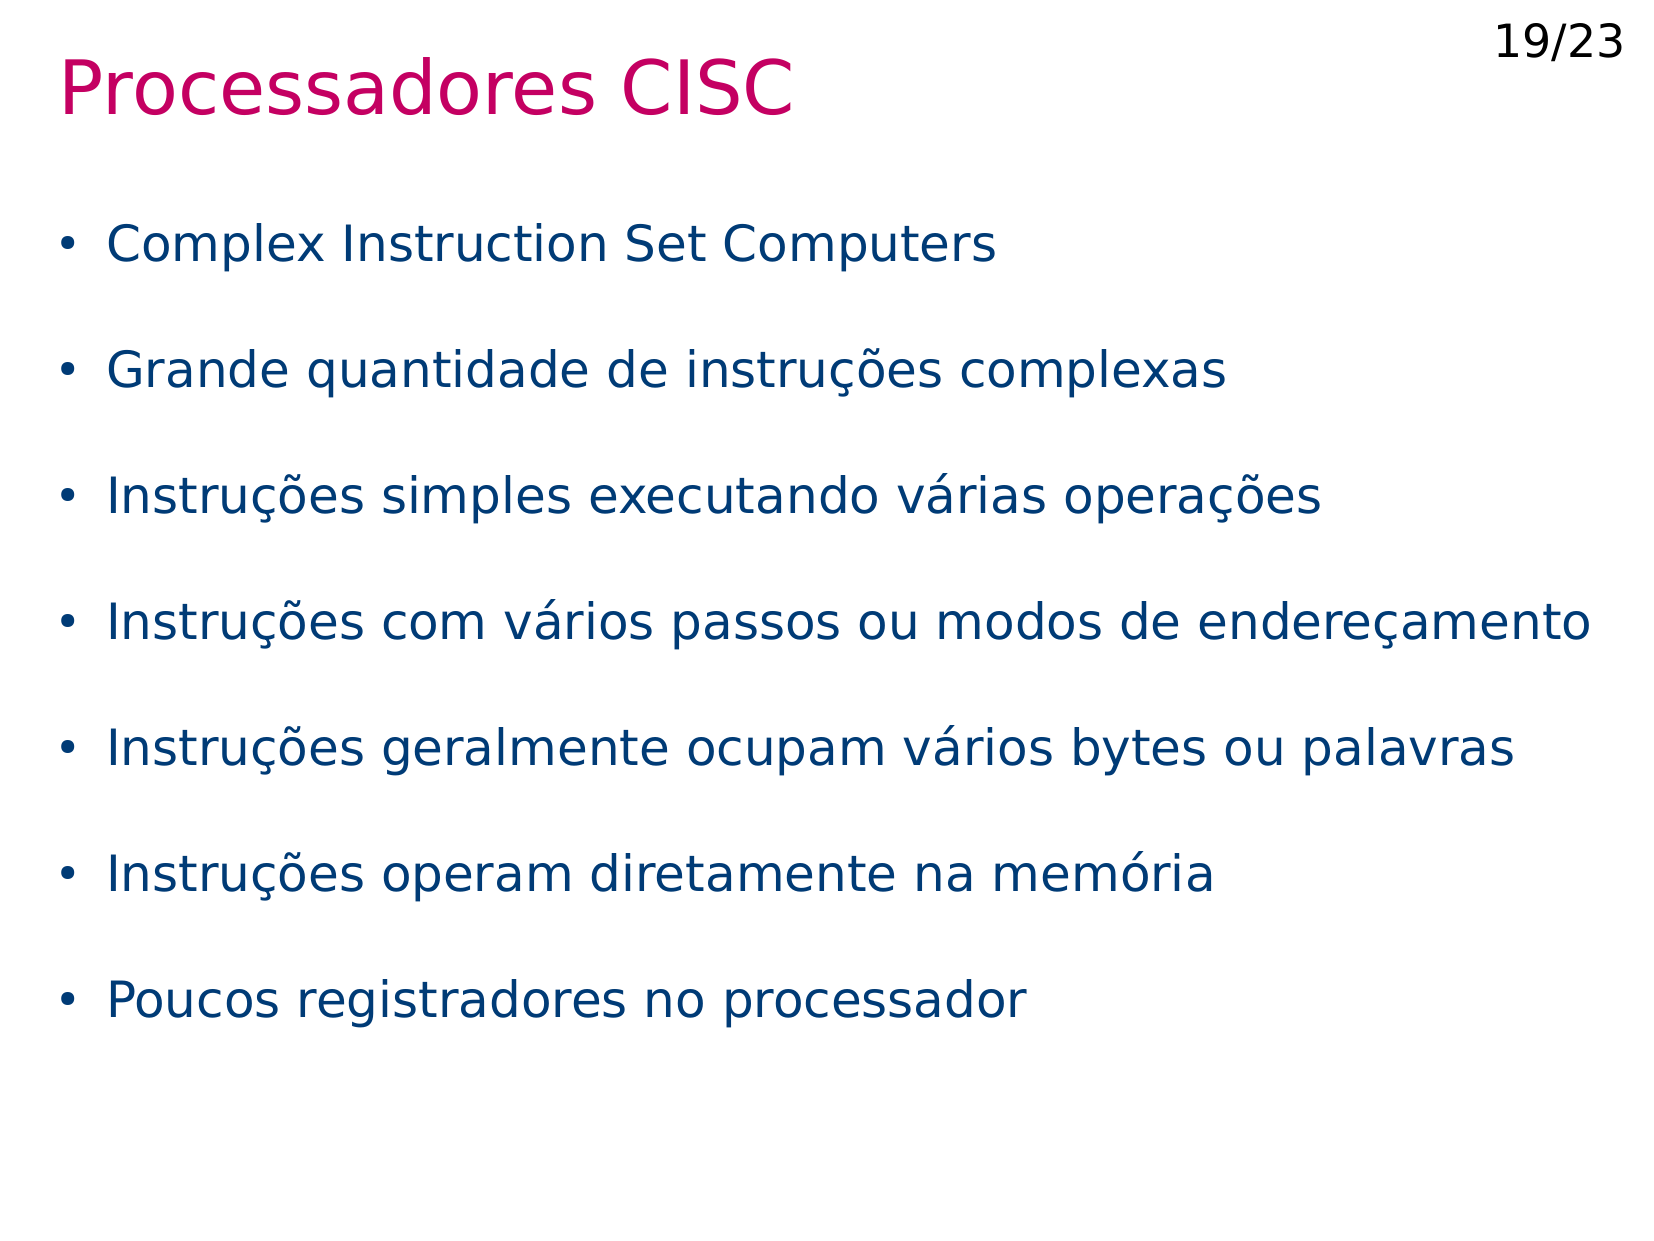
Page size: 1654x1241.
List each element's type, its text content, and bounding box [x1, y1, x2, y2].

title Processadores CISC [59, 1, 1625, 176]
list Complex Instruction Set Computers Grande quantidade de instruções complexas Instruções simples executando várias operações Instruções com vários passos ou modos de endereçamento Instruções geralmente ocupam vários bytes ou palavras Instruções operam diretamente na memória Poucos registradores no processador [59, 206, 1625, 1211]
